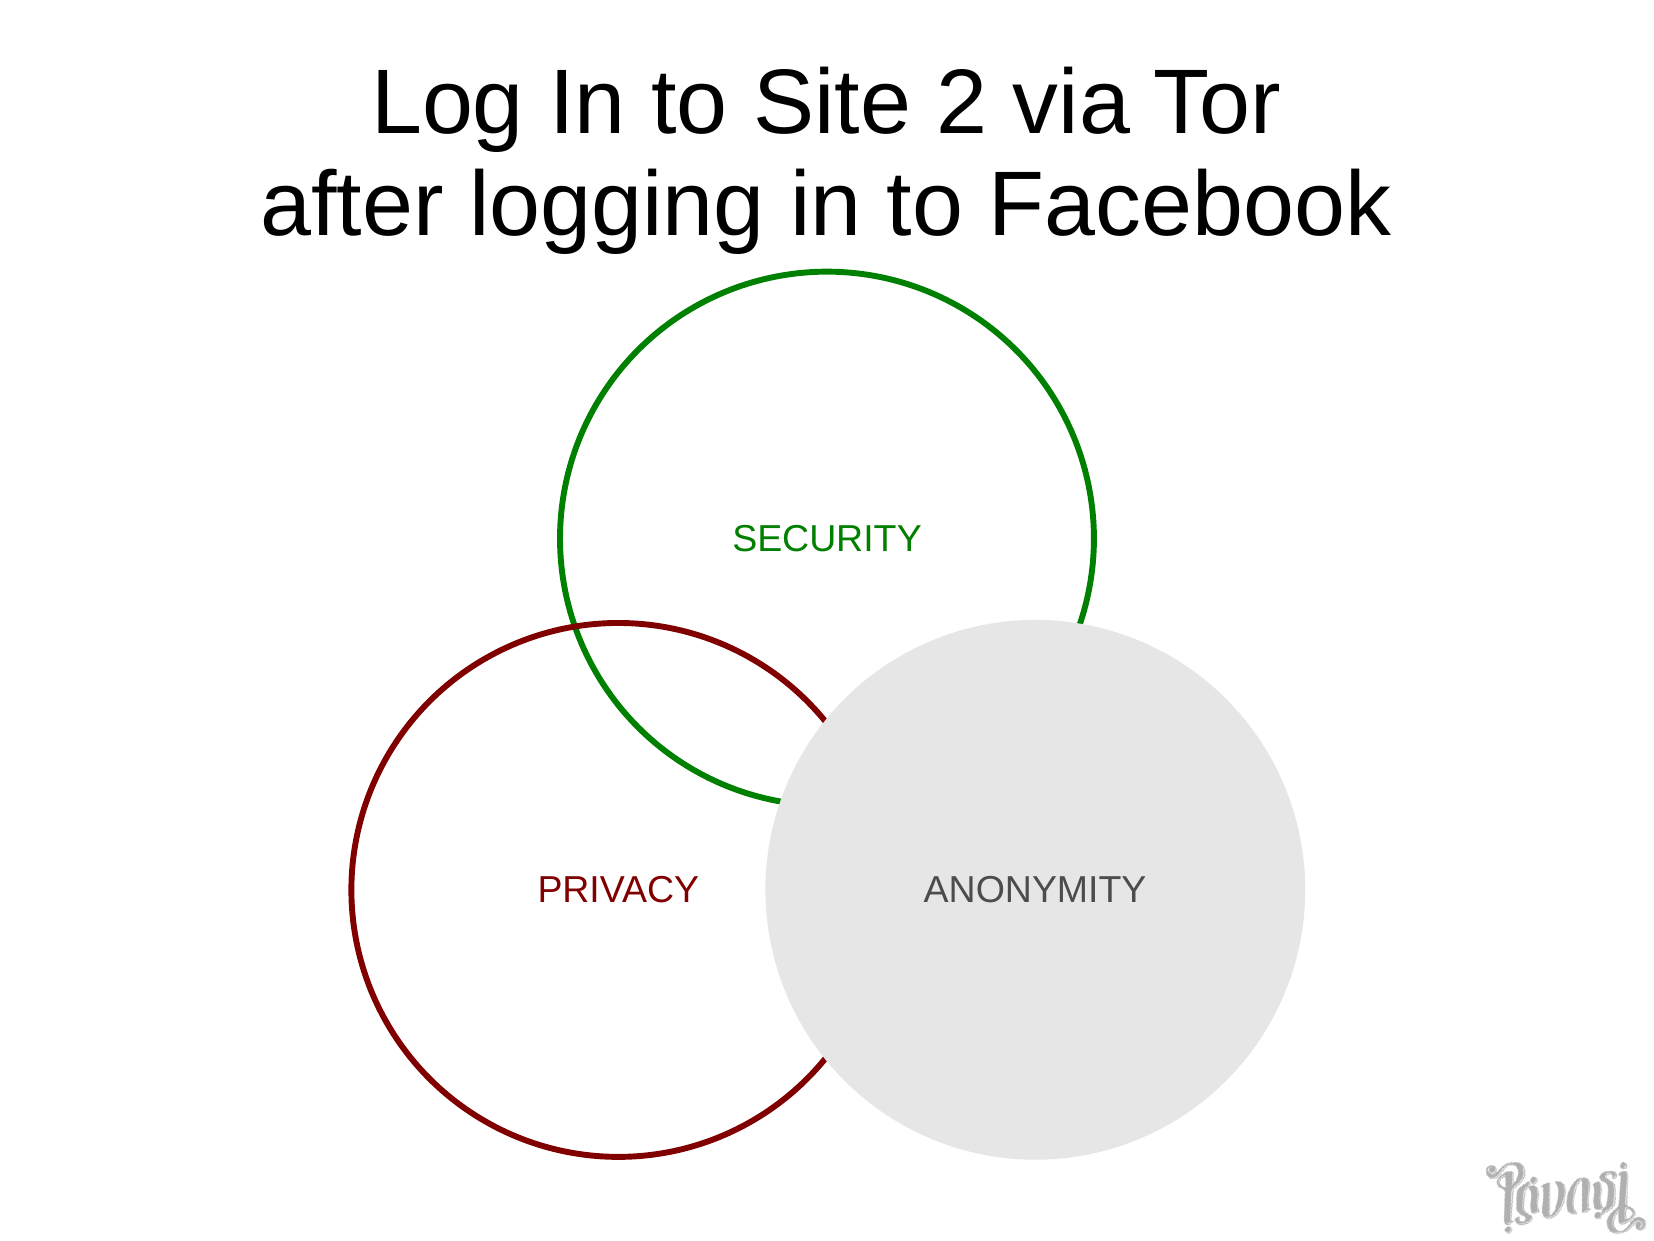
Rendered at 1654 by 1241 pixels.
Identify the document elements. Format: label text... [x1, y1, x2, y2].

text_box SECURITY [560, 271, 1094, 722]
picture [1484, 1147, 1648, 1241]
text_box ANONYMITY [768, 622, 1303, 1157]
title Log In to Site 2 via Tor after logging in to Facebook [82, 49, 1571, 257]
text_box PRIVACY [351, 622, 827, 1157]
